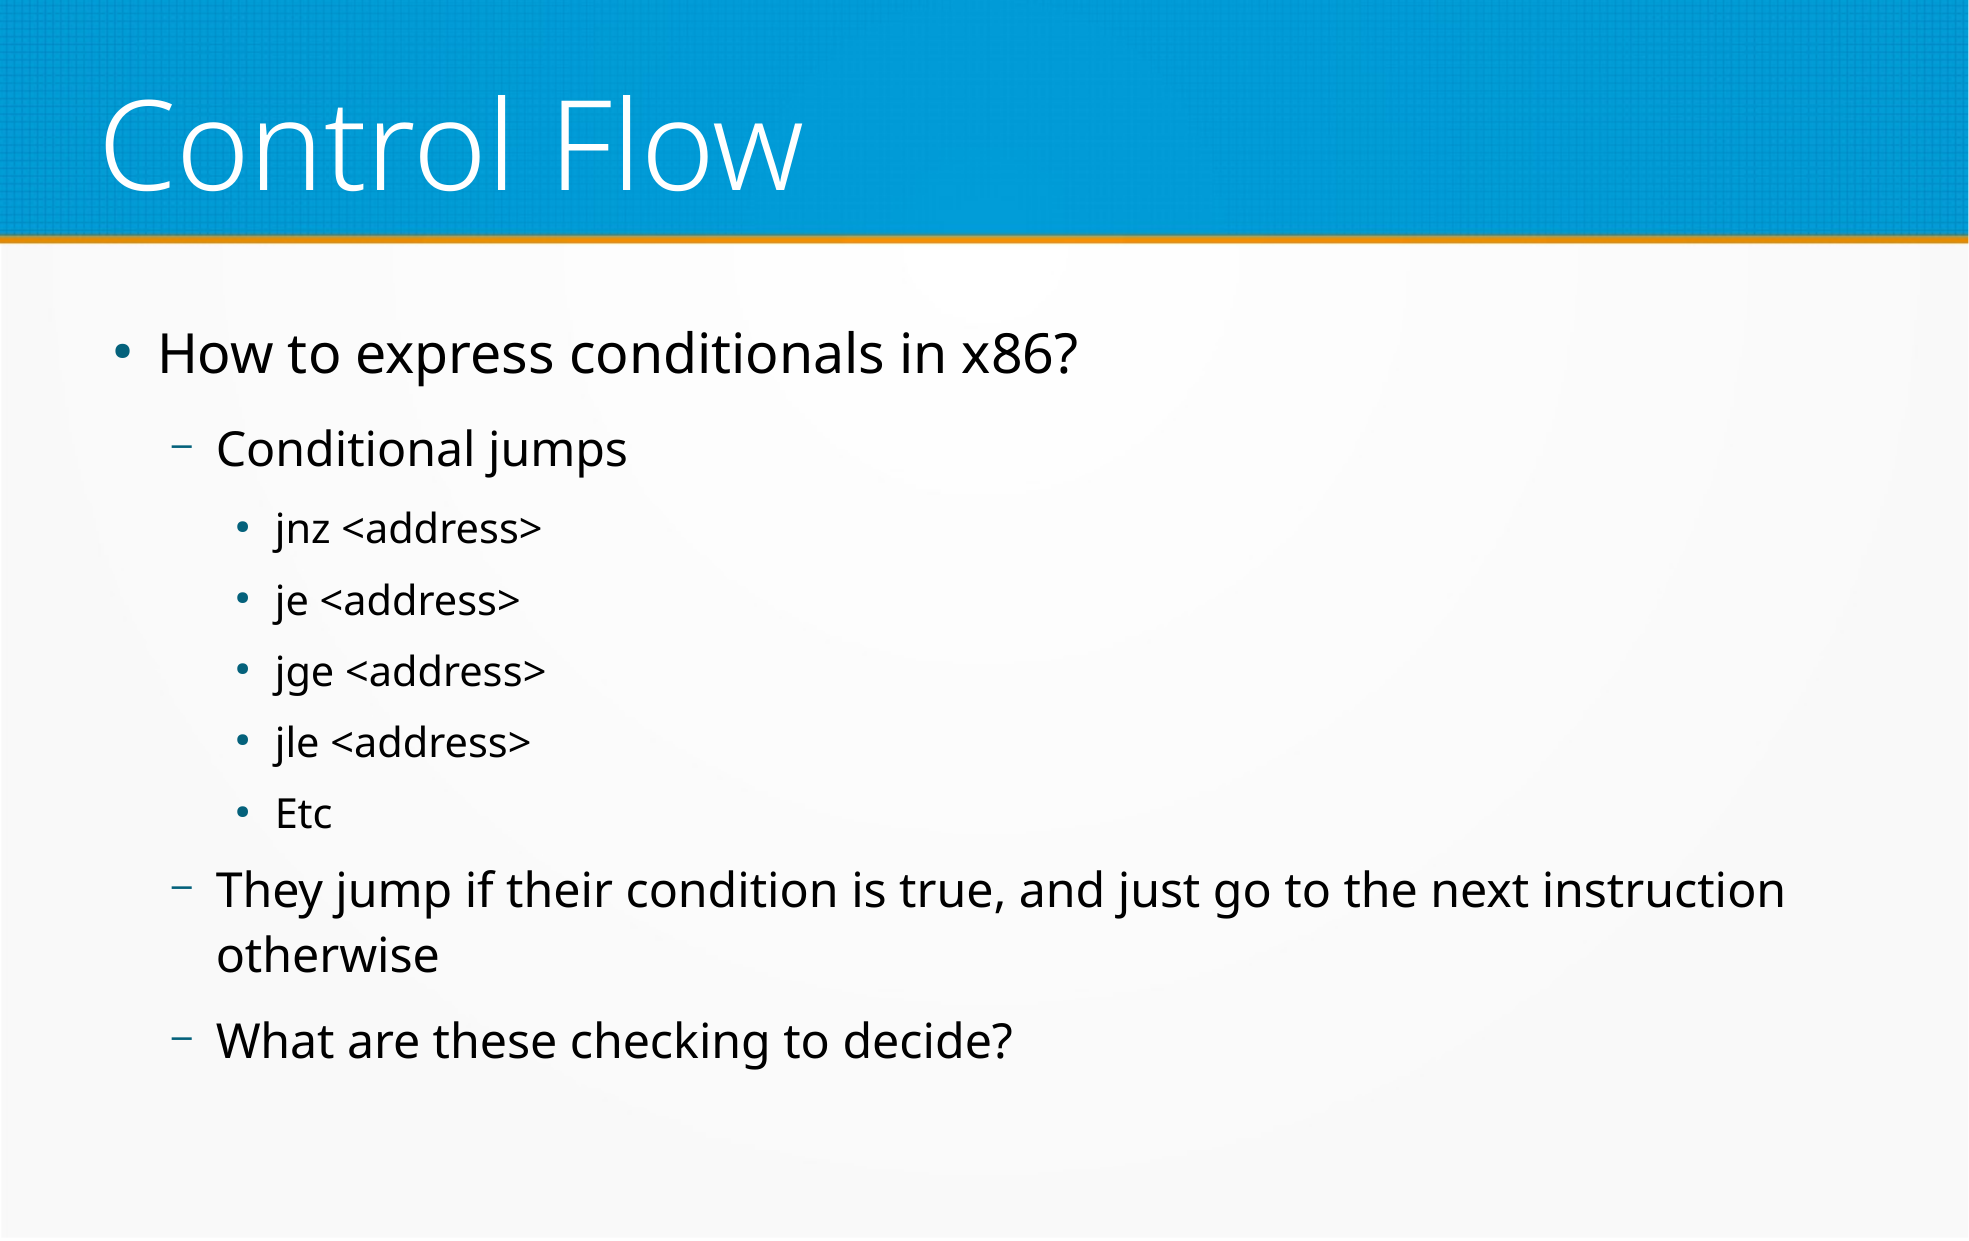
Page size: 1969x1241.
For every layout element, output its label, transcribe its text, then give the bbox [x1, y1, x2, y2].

title Control Flow [98, 19, 1870, 227]
list How to express conditionals in x86? Conditional jumps jnz <address> je <address> jge <address> jle <address> Etc They jump if their condition is true, and just go to the next instruction otherwise What are these checking to decide? [98, 315, 1861, 1081]
picture [0, 233, 1969, 1241]
